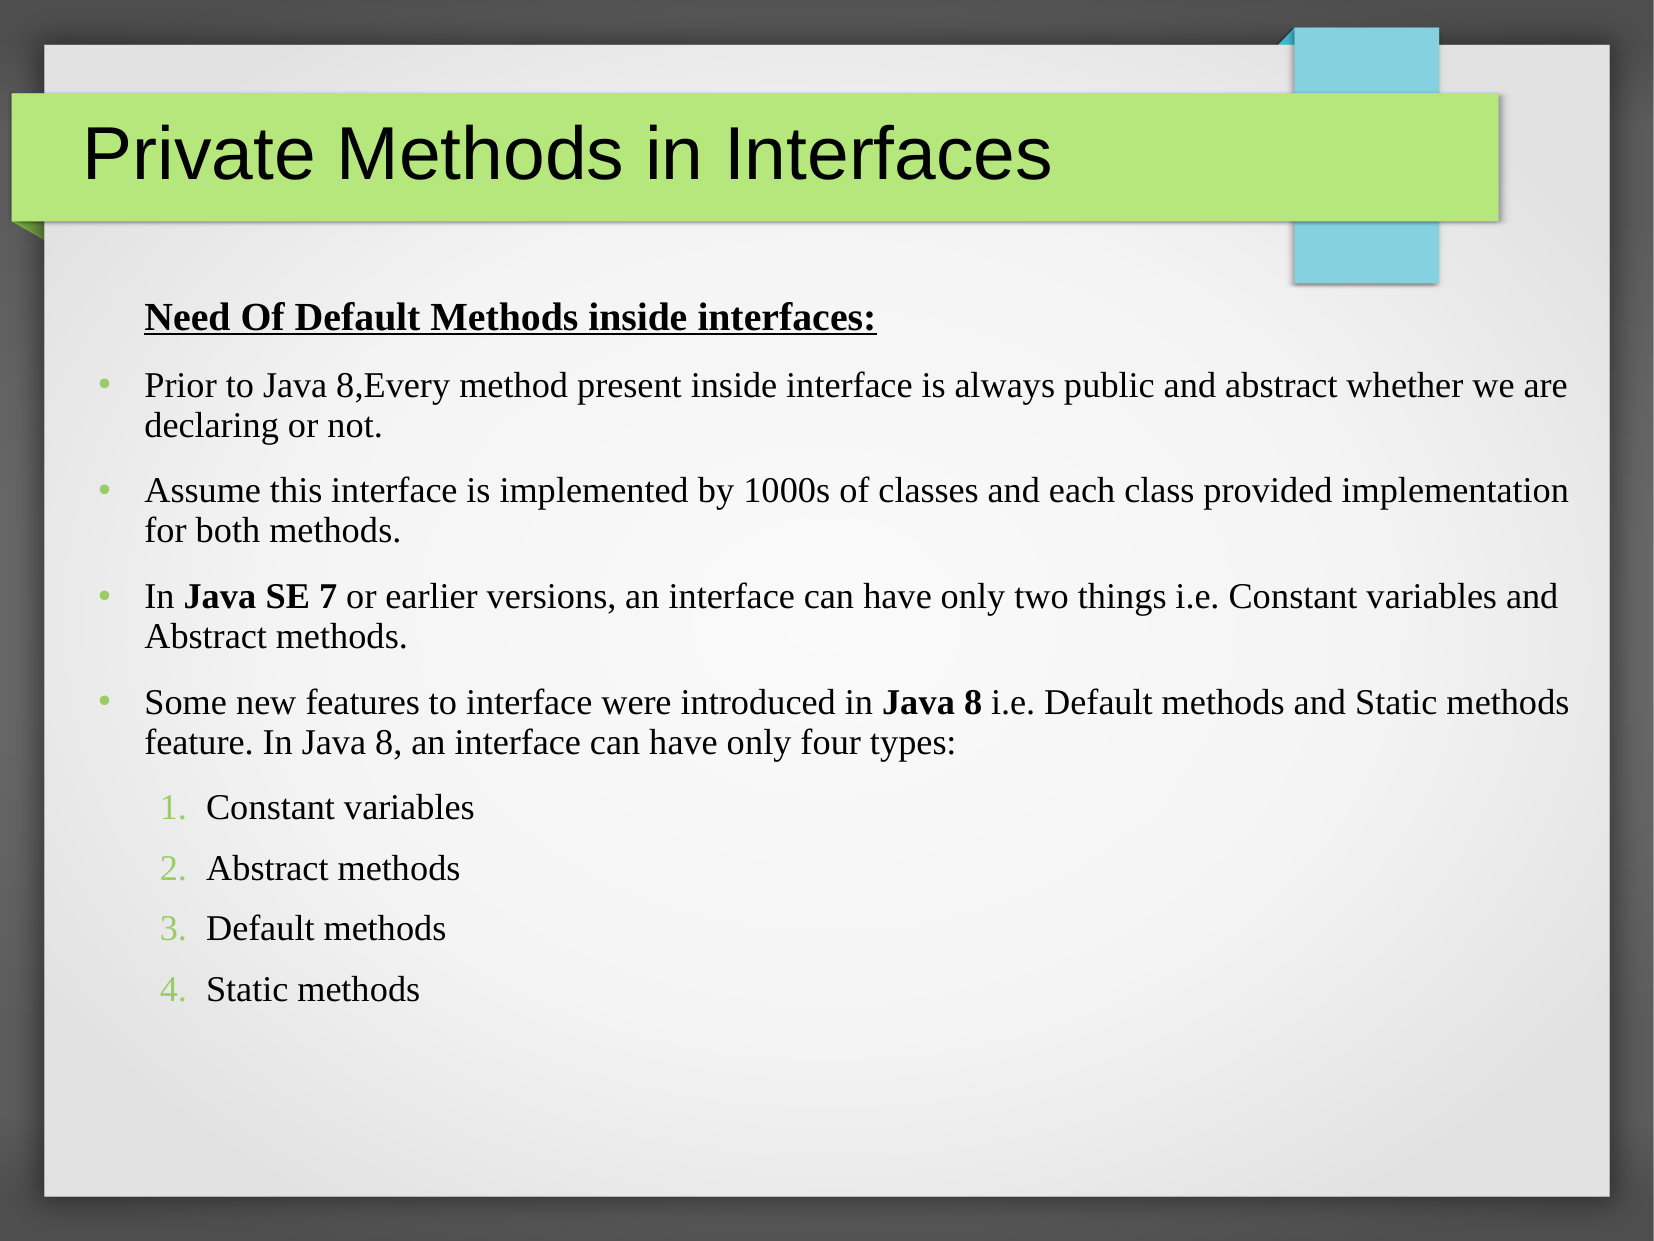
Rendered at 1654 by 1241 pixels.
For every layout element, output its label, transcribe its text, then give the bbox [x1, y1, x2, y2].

list Need Of Default Methods inside interfaces: Prior to Java 8,Every method present inside interface is always public and abstract whether we are declaring or not. Assume this interface is implemented by 1000s of classes and each class provided implementation for both methods. In Java SE 7 or earlier versions, an interface can have only two things i.e. Constant variables and Abstract methods. Some new features to interface were introduced in Java 8 i.e. Default methods and Static methods feature. In Java 8, an interface can have only four types: Constant variables Abstract methods Default methods Static methods [82, 295, 1571, 1015]
title Private Methods in Interfaces [82, 94, 1264, 213]
picture [0, 0, 1654, 1241]
